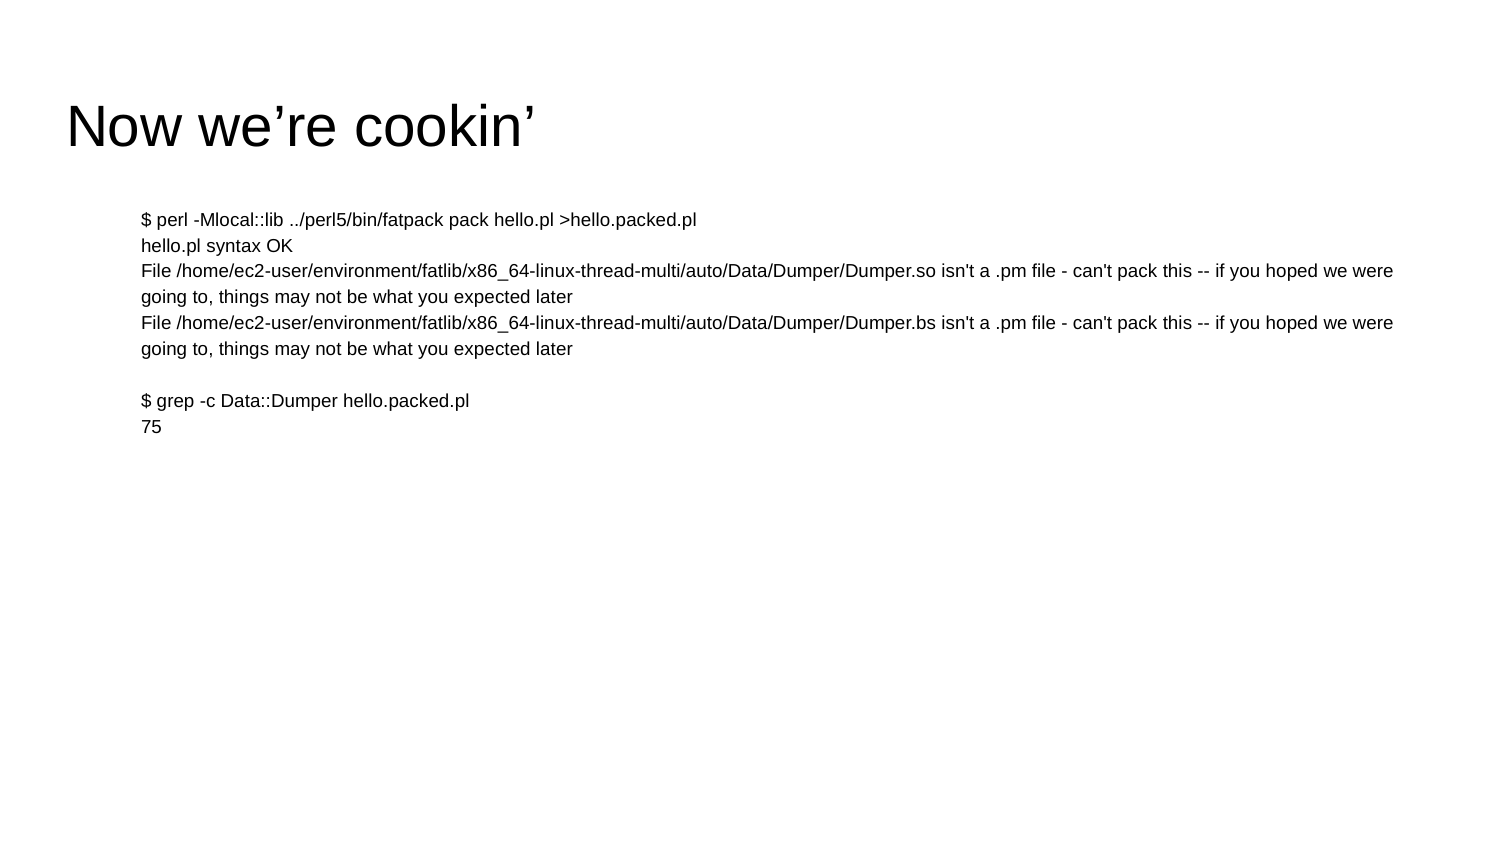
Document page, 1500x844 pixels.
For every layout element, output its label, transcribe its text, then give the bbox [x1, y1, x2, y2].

title Now we’re cookin’ [51, 72, 1449, 167]
list $ perl -Mlocal::lib ../perl5/bin/fatpack pack hello.pl >hello.packed.pl hello.pl syntax OK File /home/ec2-user/environment/fatlib/x86_64-linux-thread-multi/auto/Data/Dumper/Dumper.so isn't a .pm file - can't pack this -- if you hoped we were going to, things may not be what you expected later File /home/ec2-user/environment/fatlib/x86_64-linux-thread-multi/auto/Data/Dumper/Dumper.bs isn't a .pm file - can't pack this -- if you hoped we were going to, things may not be what you expected later $ grep -c Data::Dumper hello.packed.pl 75 [51, 189, 1449, 750]
